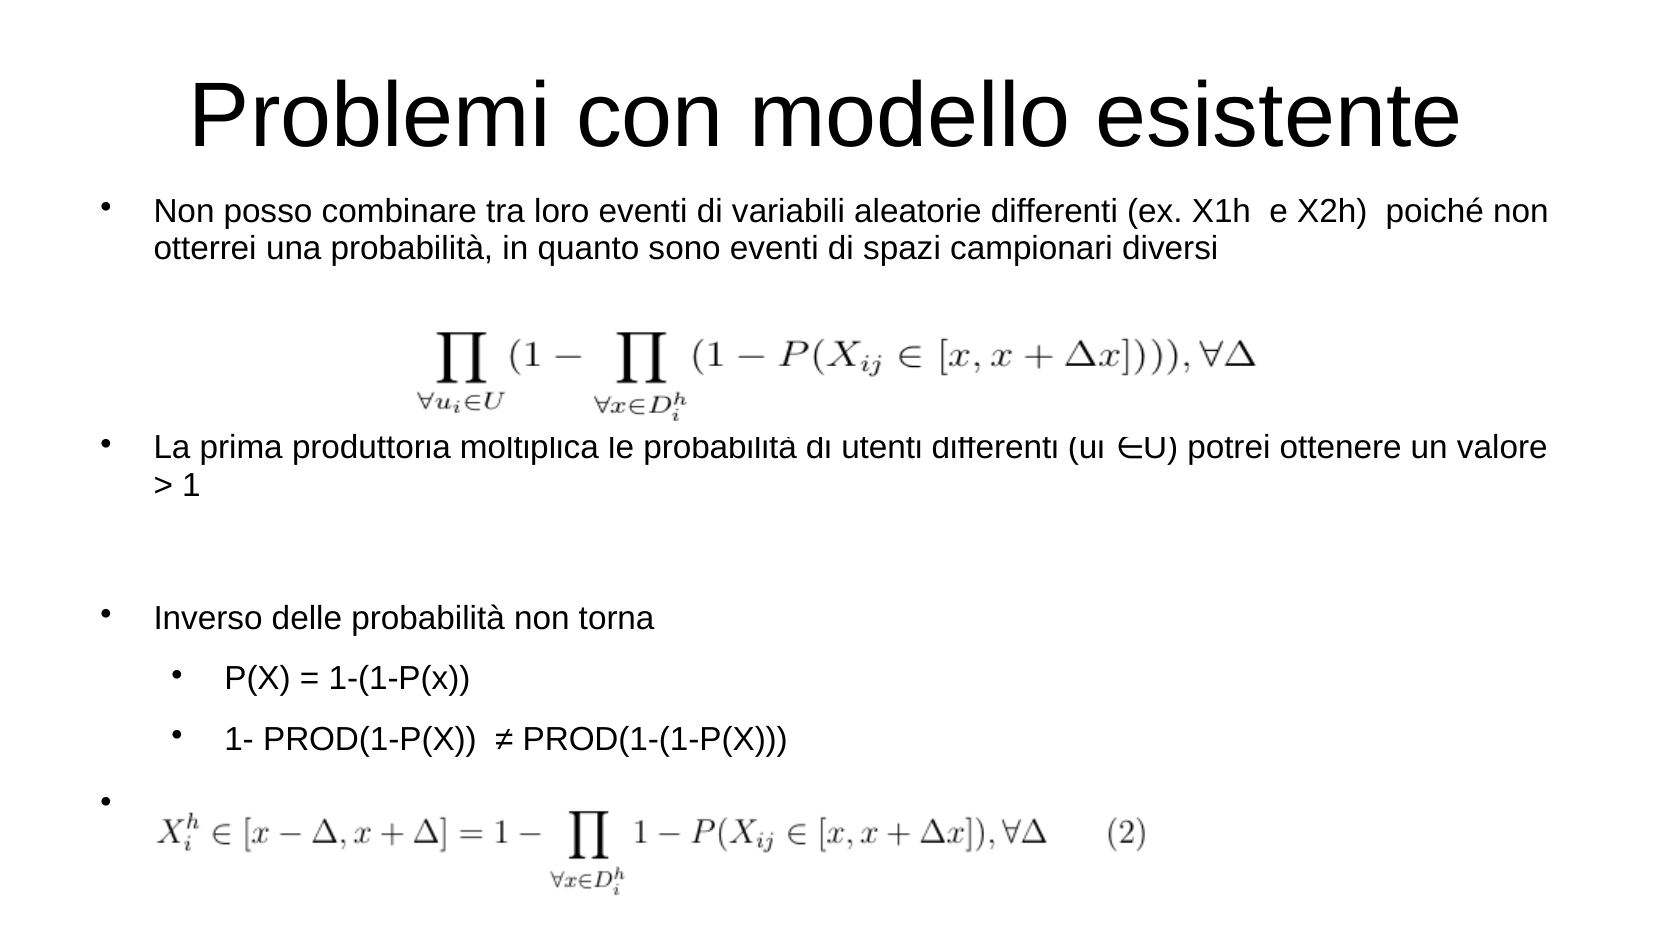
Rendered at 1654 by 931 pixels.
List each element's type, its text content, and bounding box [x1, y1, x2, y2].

title Problemi con modello esistente [82, 37, 1571, 192]
list Non posso combinare tra loro eventi di variabili aleatorie differenti (ex. X1h e X2h) poiché non otterrei una probabilità, in quanto sono eventi di spazi campionari diversi La prima produttoria moltiplica le probabilità di utenti differenti (ui ∈U) potrei ottenere un valore > 1 Inverso delle probabilità non torna P(X) = 1-(1-P(x)) 1- PROD(1-P(X)) ≠ PROD(1-(1-P(X))) [82, 192, 1571, 825]
picture [144, 791, 1217, 903]
picture [413, 318, 1264, 438]
